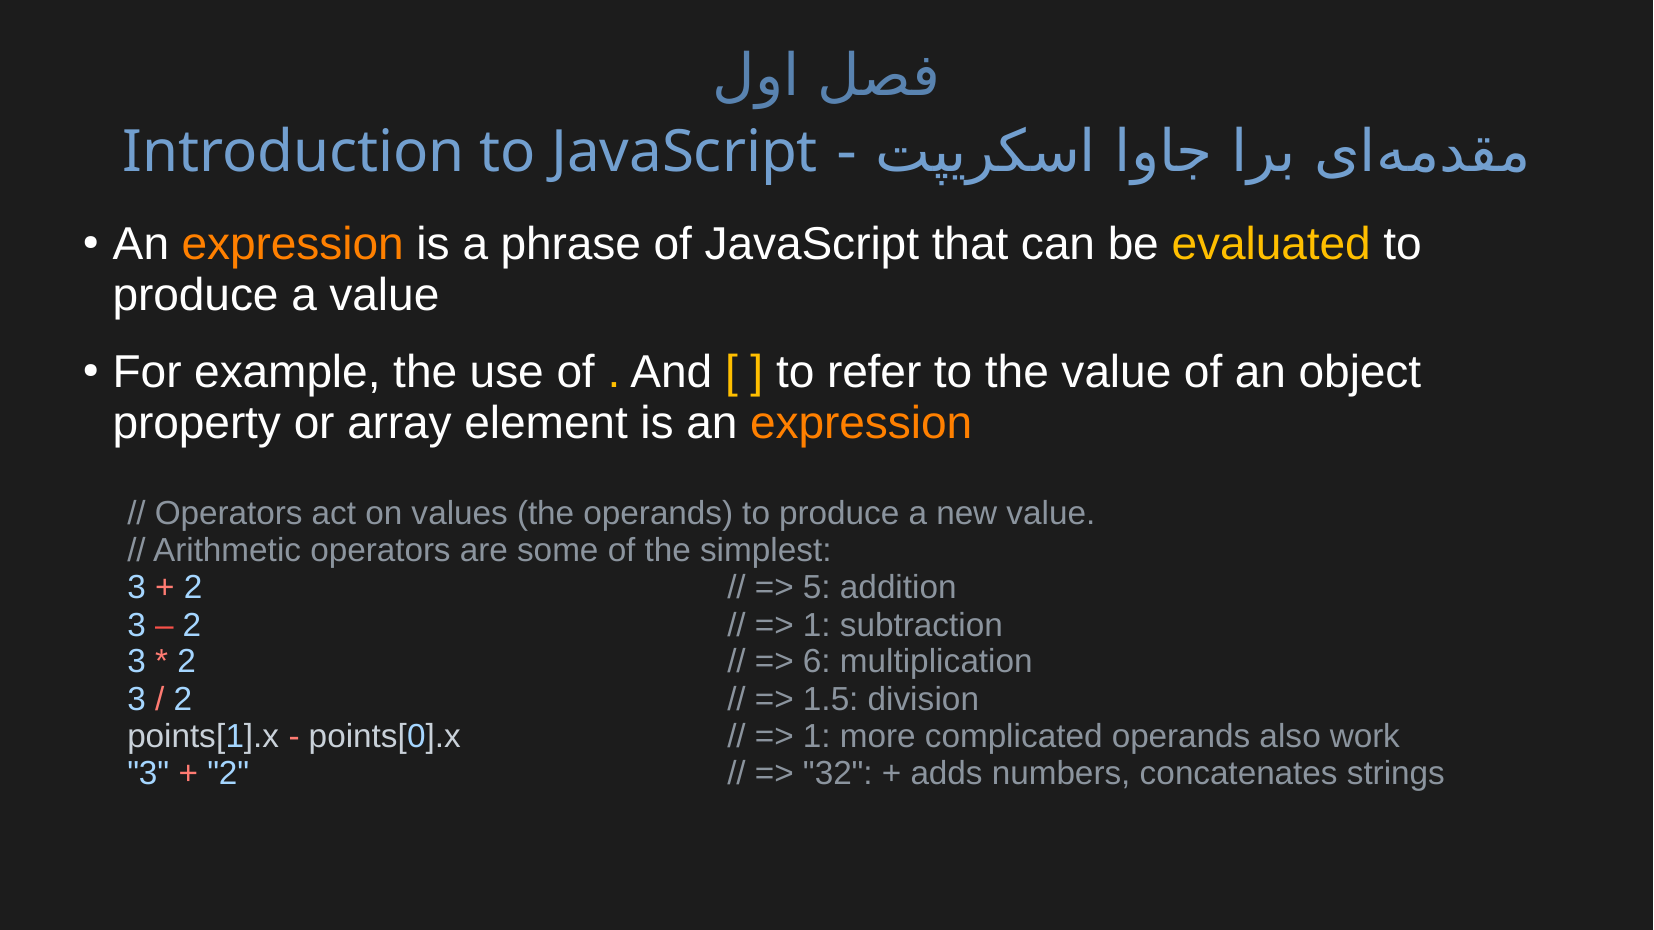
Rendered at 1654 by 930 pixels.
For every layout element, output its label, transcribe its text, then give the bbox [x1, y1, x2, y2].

list An expression is a phrase of JavaScript that can be evaluated to produce a value For example, the use of . And [ ] to refer to the value of an object property or array element is an expression [82, 217, 1571, 450]
text_box // Operators act on values (the operands) to produce a new value. // Arithmetic operators are some of the simplest: 3 + 2 // => 5: addition 3 – 2 // => 1: subtraction 3 * 2 // => 6: multiplication 3 / 2 // => 1.5: division points[1].x - points[0].x // => 1: more complicated operands also work "3" + "2" // => "32": + adds numbers, concatenates strings [112, 487, 1538, 863]
title فصل اول مقدمه‌ای برا جاوا اسکریپت - Introduction to JavaScript [82, 37, 1571, 193]
